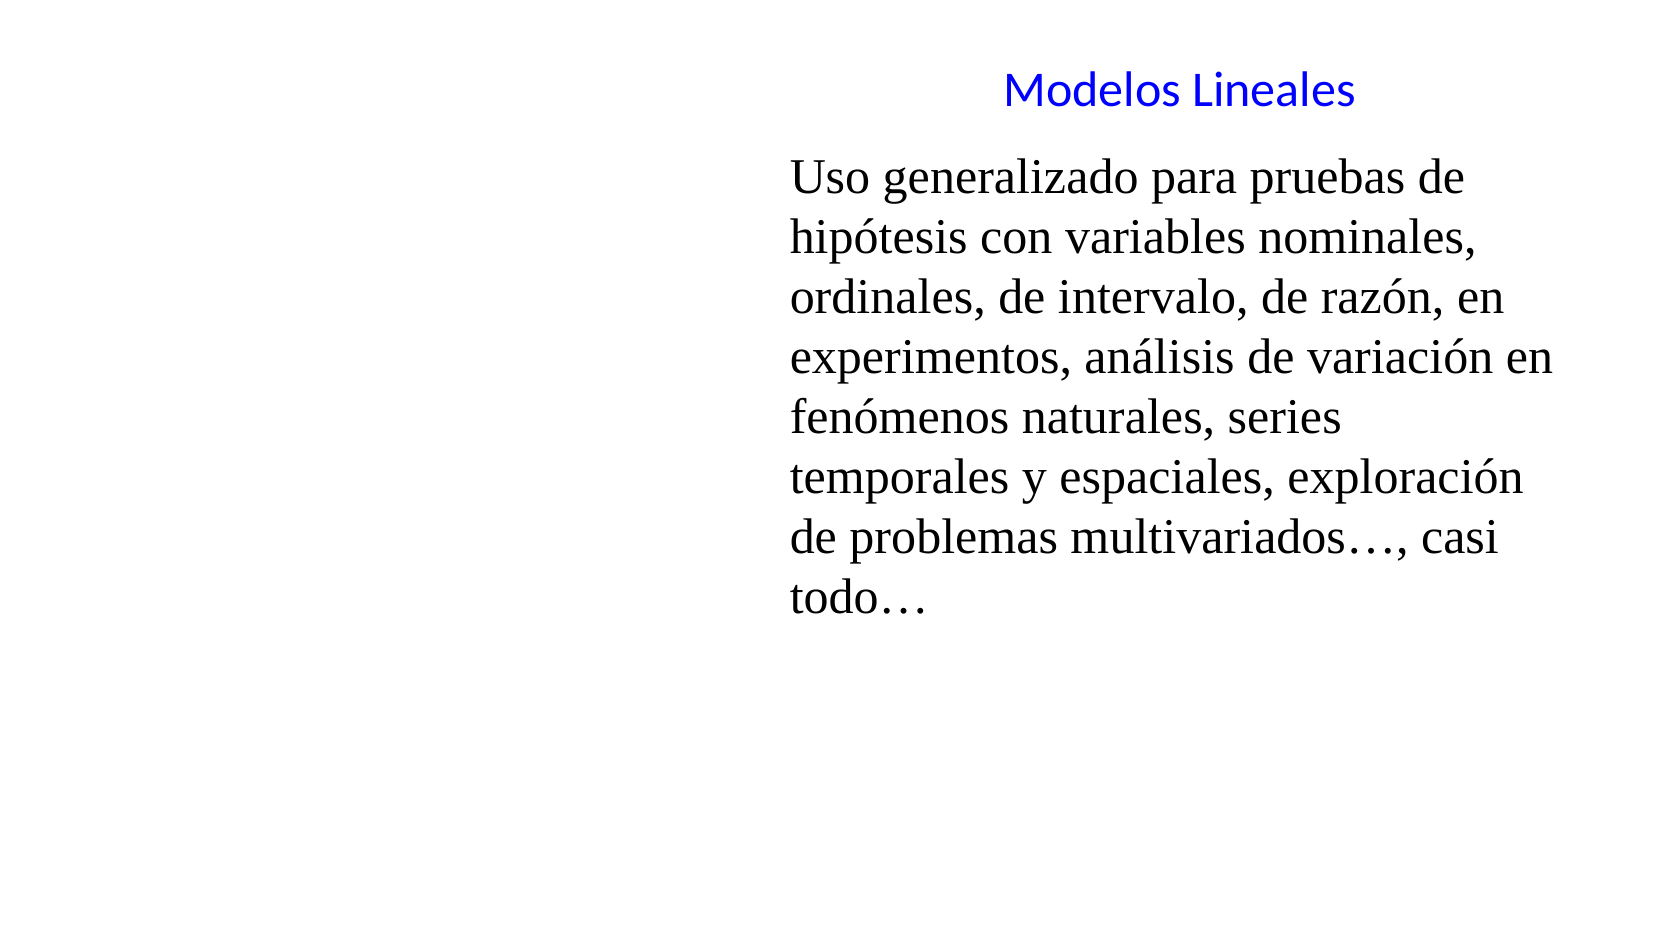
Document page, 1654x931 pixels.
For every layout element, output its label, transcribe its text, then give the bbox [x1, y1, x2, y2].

text_box Modelos Lineales [988, 48, 1371, 124]
text_box Uso generalizado para pruebas de hipótesis con variables nominales, ordinales, de intervalo, de razón, en experimentos, análisis de variación en fenómenos naturales, series temporales y espaciales, exploración de problemas multivariados…, casi todo… [774, 135, 1580, 632]
